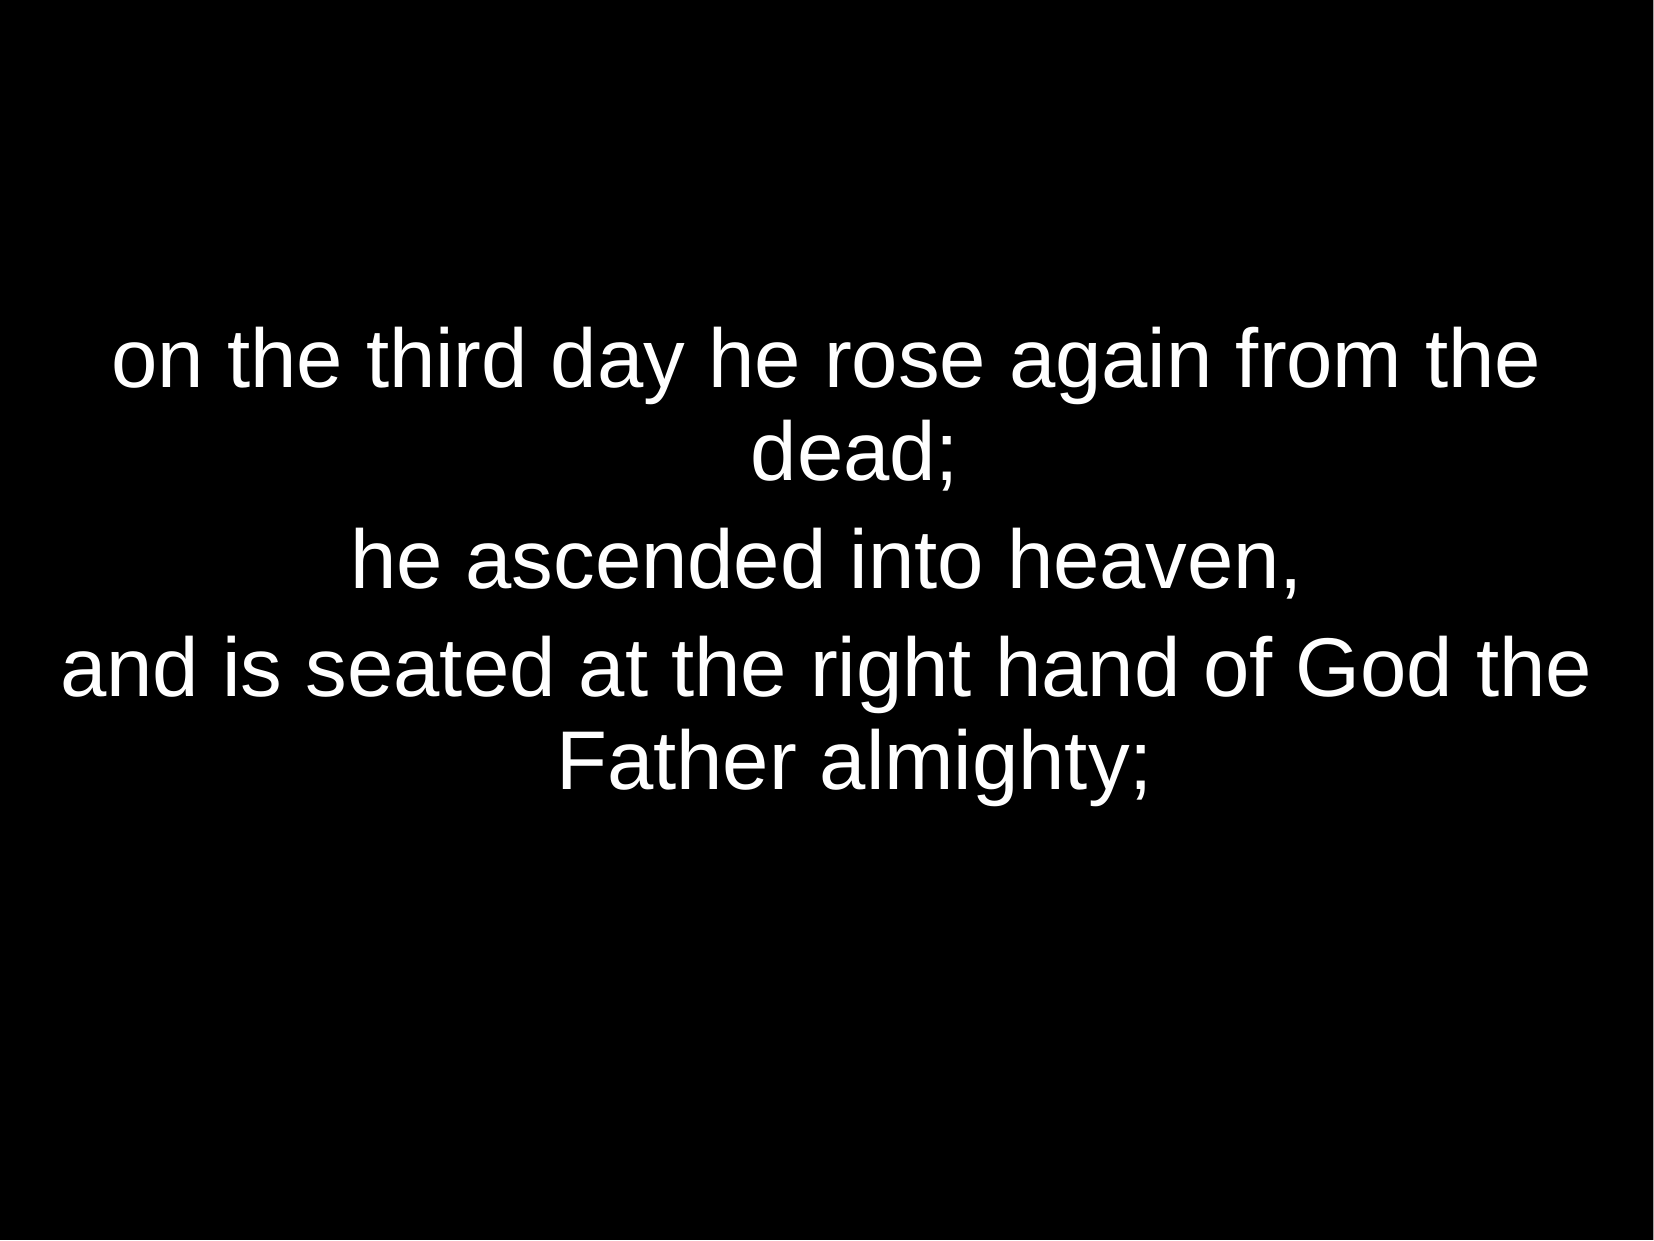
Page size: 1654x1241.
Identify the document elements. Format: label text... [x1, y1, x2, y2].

list on the third day he rose again from the dead; he ascended into heaven, and is seated at the right hand of God the Father almighty; [0, 307, 1654, 1241]
